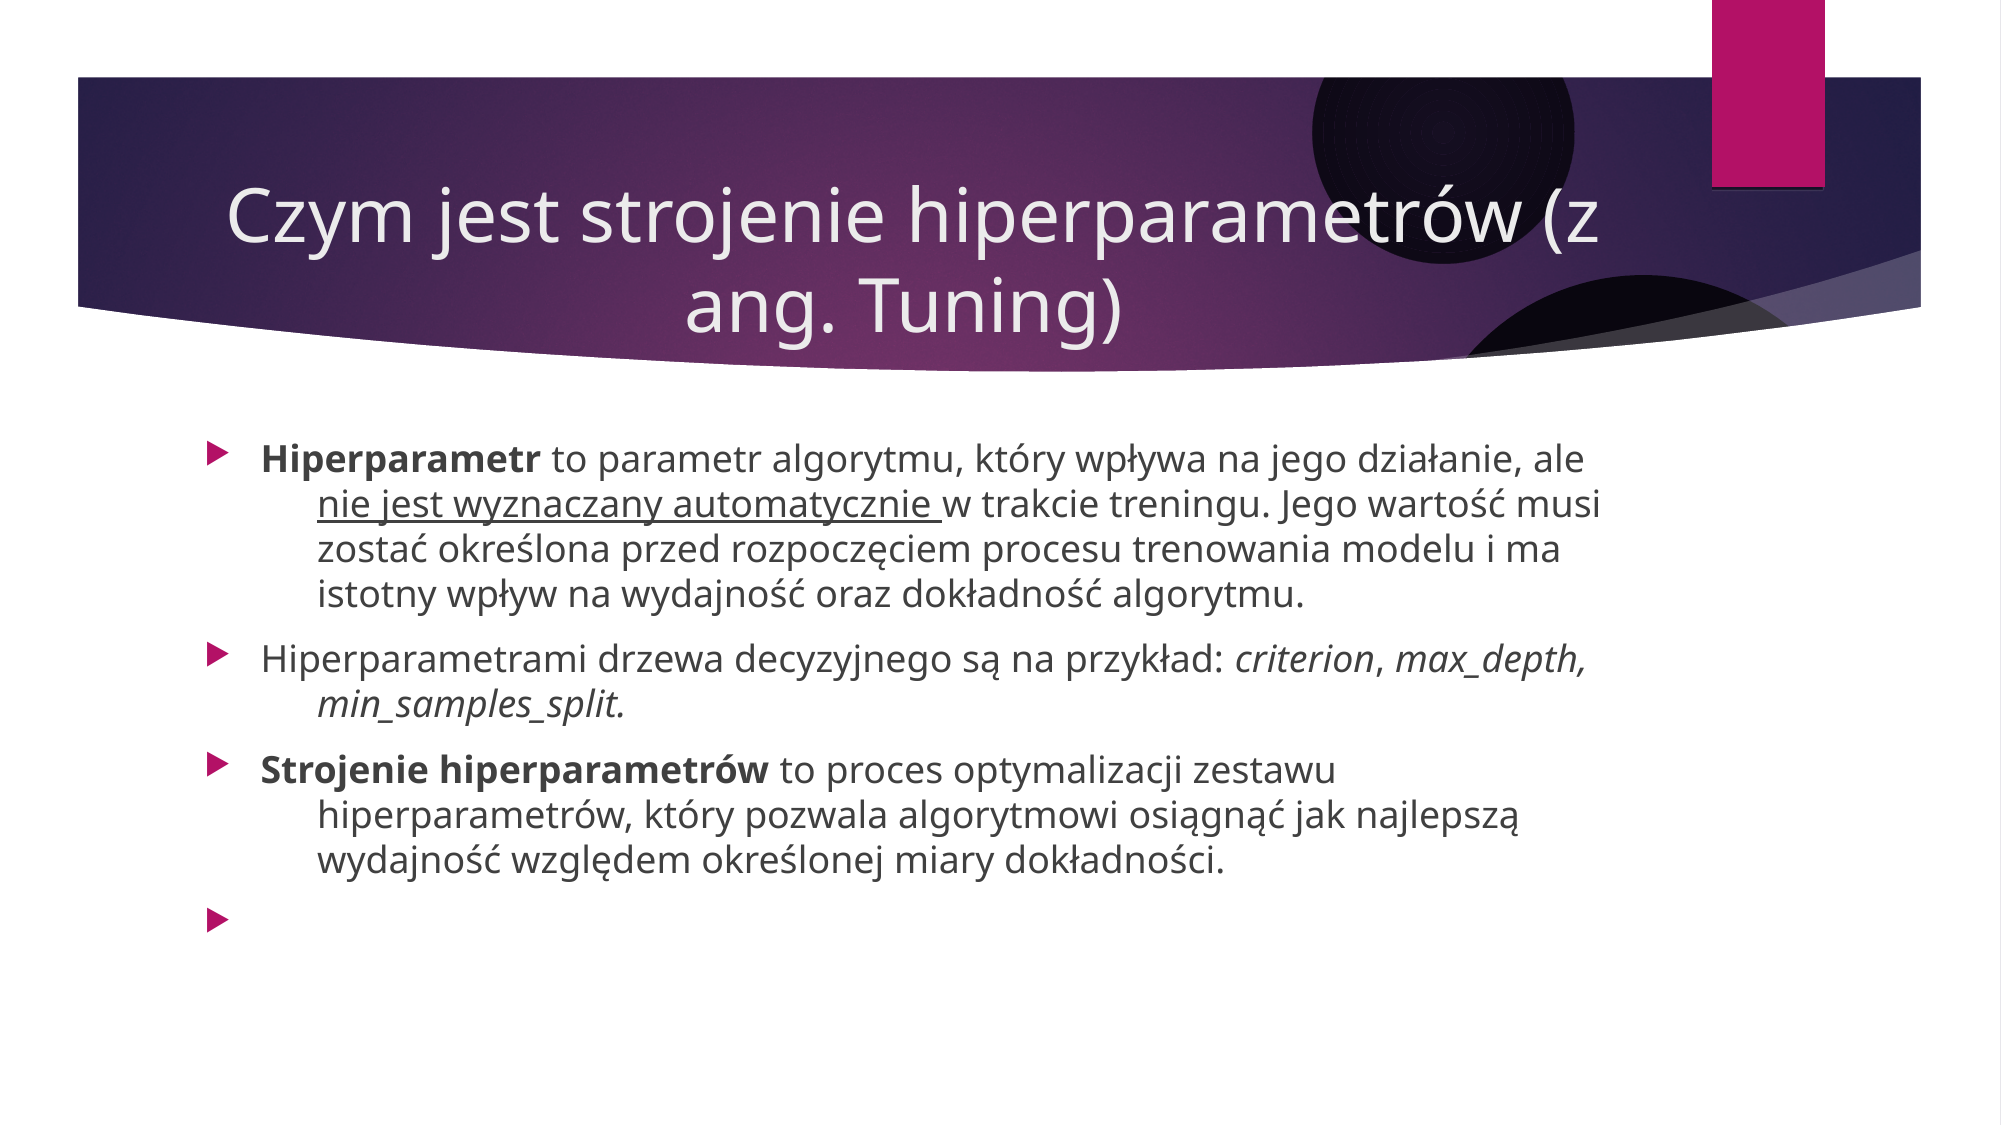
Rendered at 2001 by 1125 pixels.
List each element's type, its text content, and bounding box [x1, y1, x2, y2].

title Czym jest strojenie hiperparametrów (z ang. Tuning) [189, 159, 1638, 305]
list Hiperparametr to parametr algorytmu, który wpływa na jego działanie, ale nie jest wyznaczany automatycznie w trakcie treningu. Jego wartość musi zostać określona przed rozpoczęciem procesu trenowania modelu i ma istotny wpływ na wydajność oraz dokładność algorytmu. Hiperparametrami drzewa decyzyjnego są na przykład: criterion, max_depth, min_samples_split. Strojenie hiperparametrów to proces optymalizacji zestawu hiperparametrów, który pozwala algorytmowi osiągnąć jak najlepszą wydajność względem określonej miary dokładności. [189, 427, 1638, 988]
